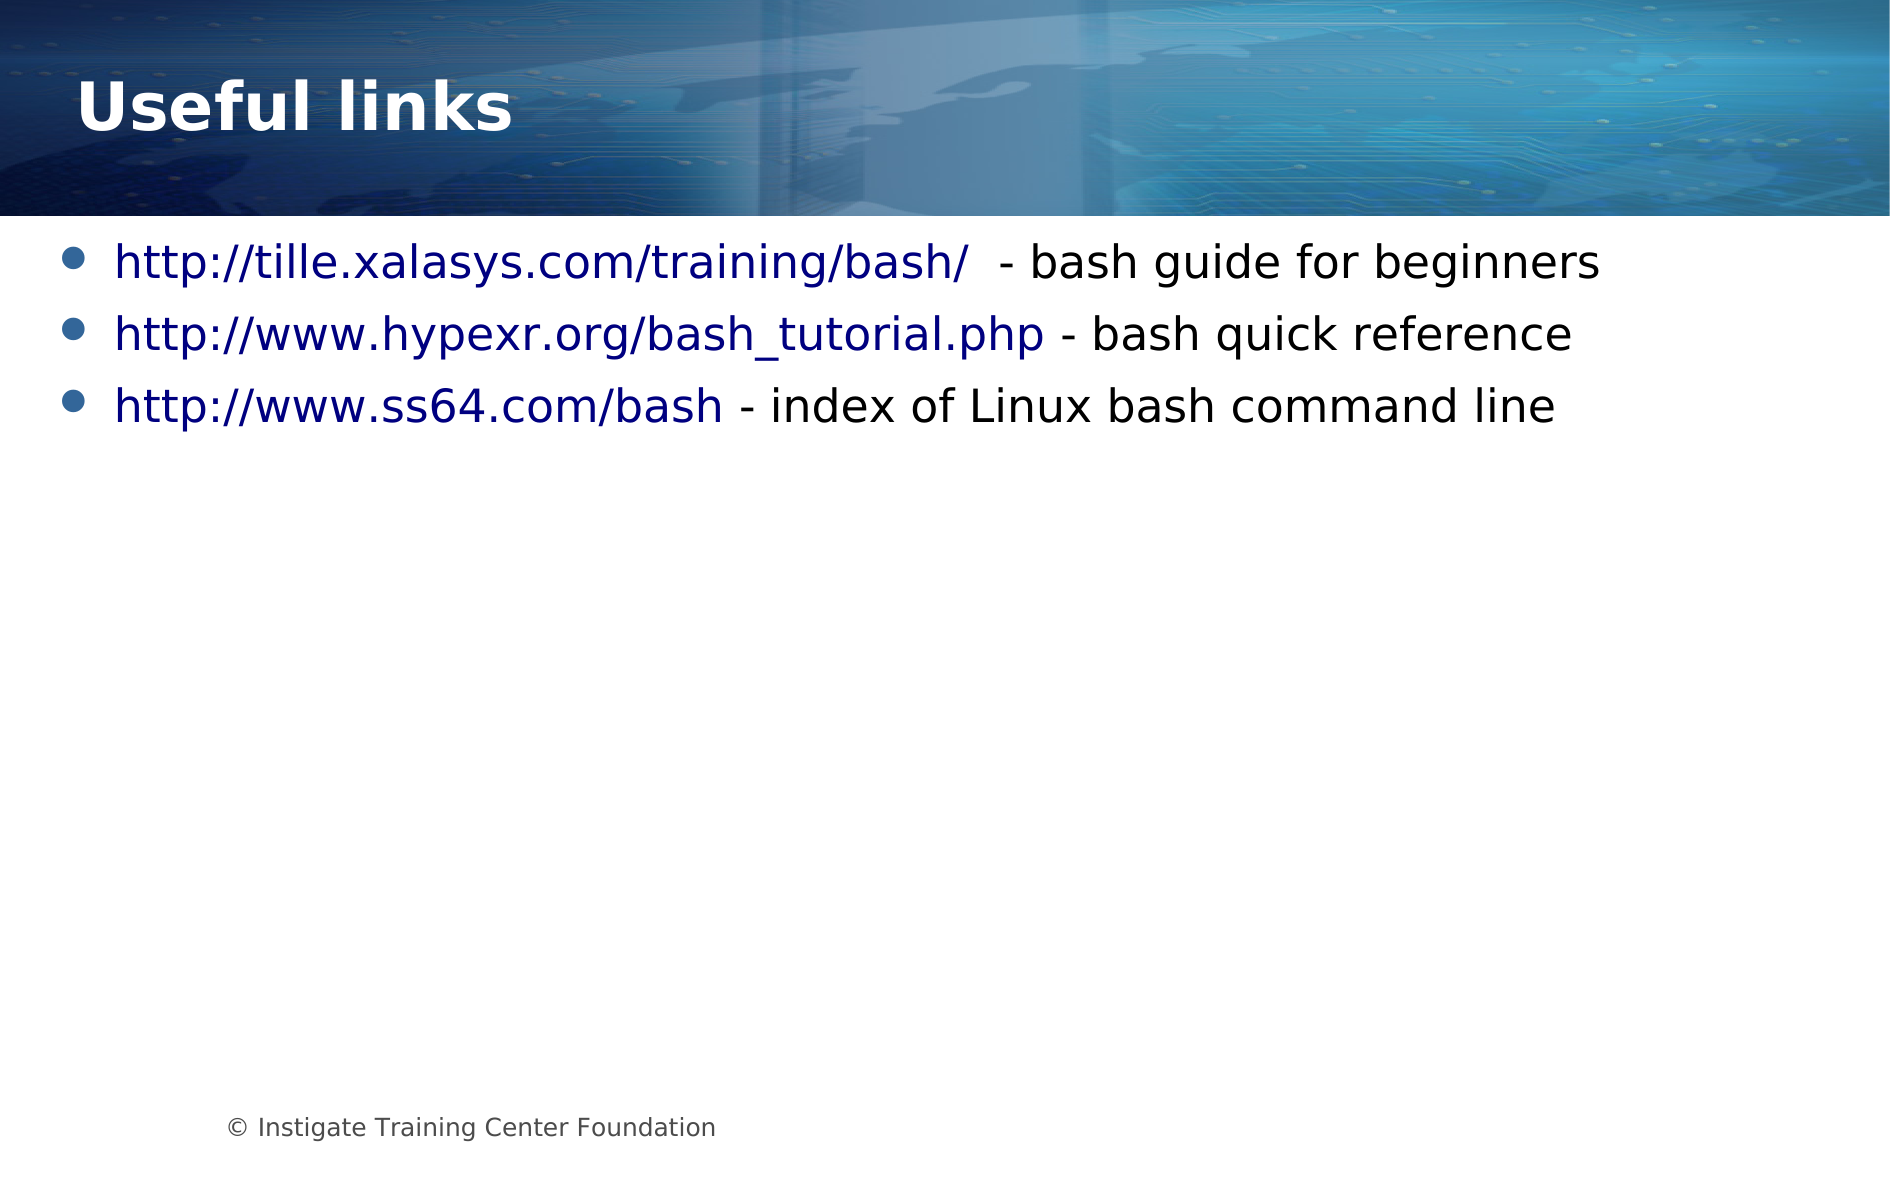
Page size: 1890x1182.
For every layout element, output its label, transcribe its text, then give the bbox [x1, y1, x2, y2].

list http://tille.xalasys.com/training/bash/ - bash guide for beginners http://www.hypexr.org/bash_tutorial.php - bash quick reference http://www.ss64.com/bash - index of Linux bash command line [59, 236, 1831, 1001]
picture [0, 0, 1890, 216]
title Useful links [75, 37, 1773, 193]
